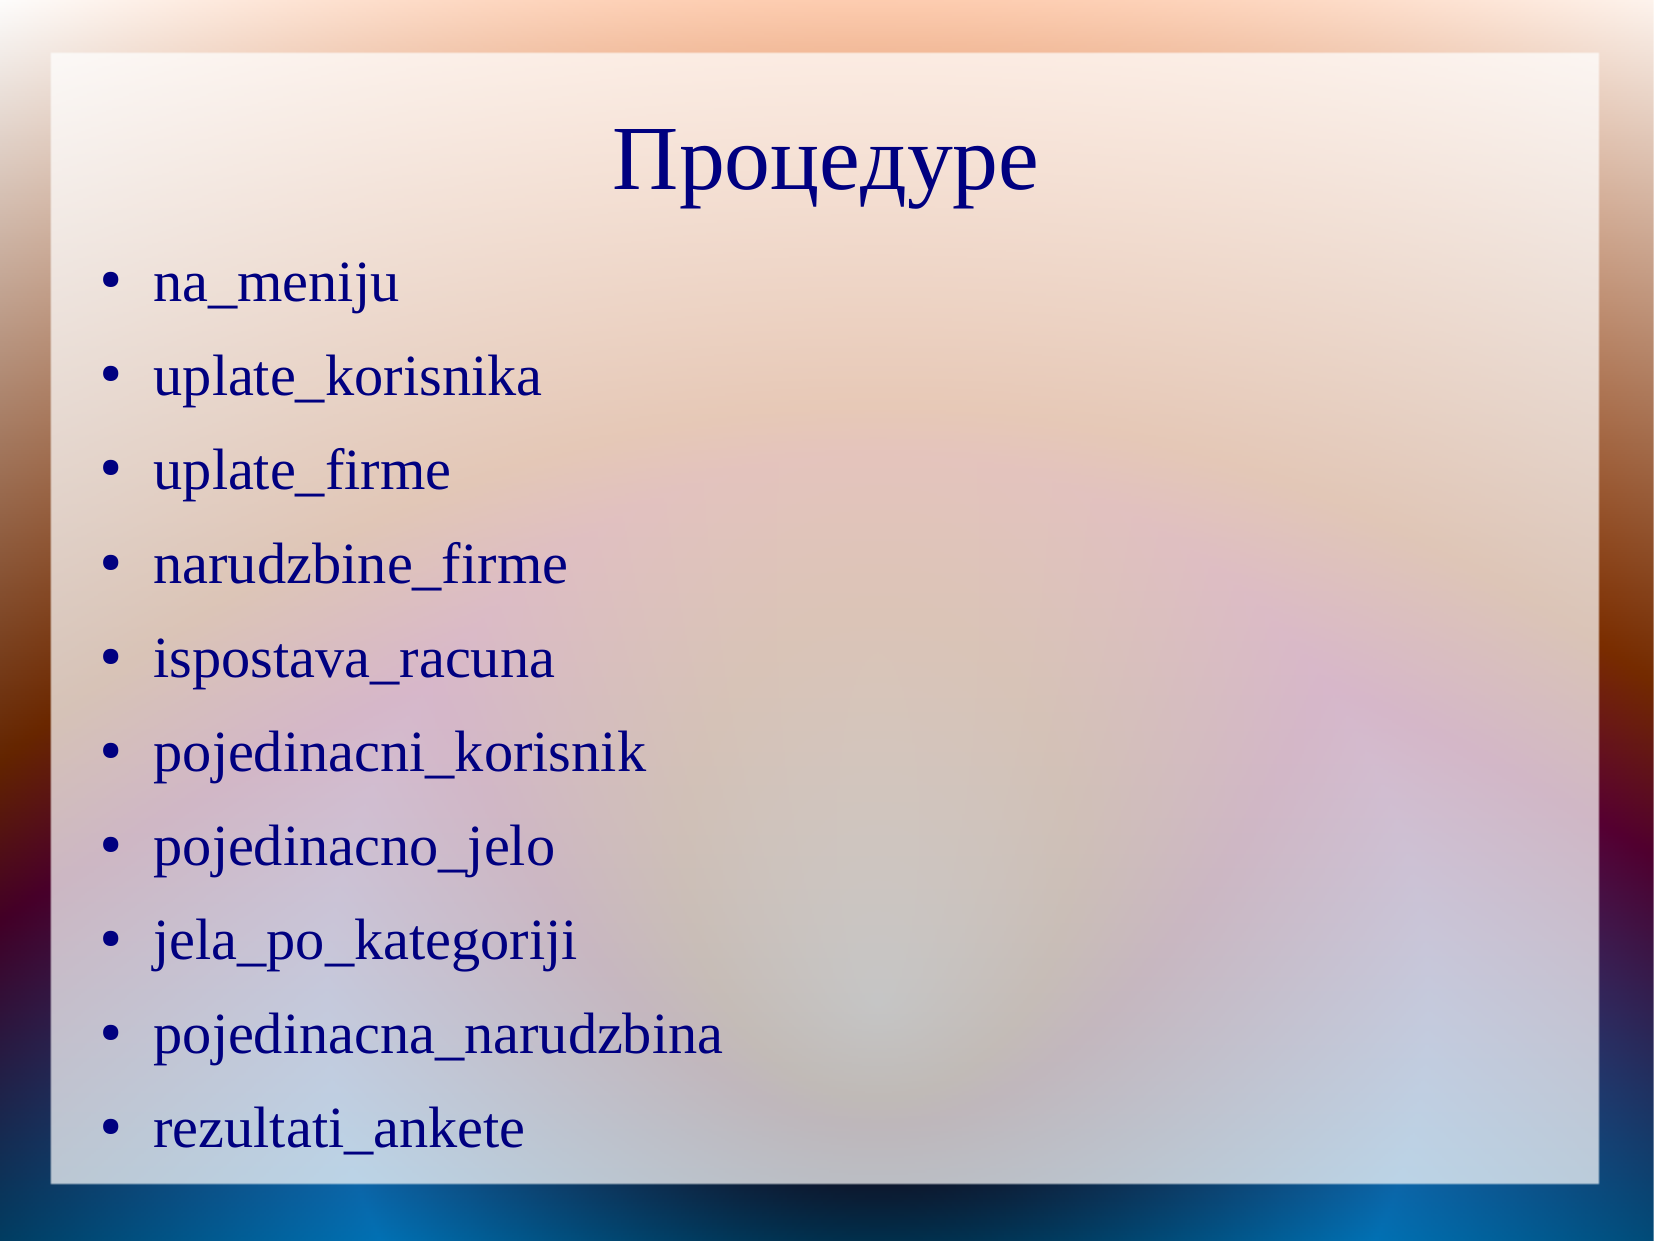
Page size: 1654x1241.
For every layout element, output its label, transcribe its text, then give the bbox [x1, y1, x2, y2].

picture [0, 0, 1654, 1241]
list na_meniju uplate_korisnika uplate_firme narudzbine_firme ispostava_racuna pojedinacni_korisnik pojedinacno_jelo jela_po_kategoriji pojedinacna_narudzbina rezultati_ankete [82, 249, 1571, 1171]
title Процедуре [82, 55, 1571, 249]
